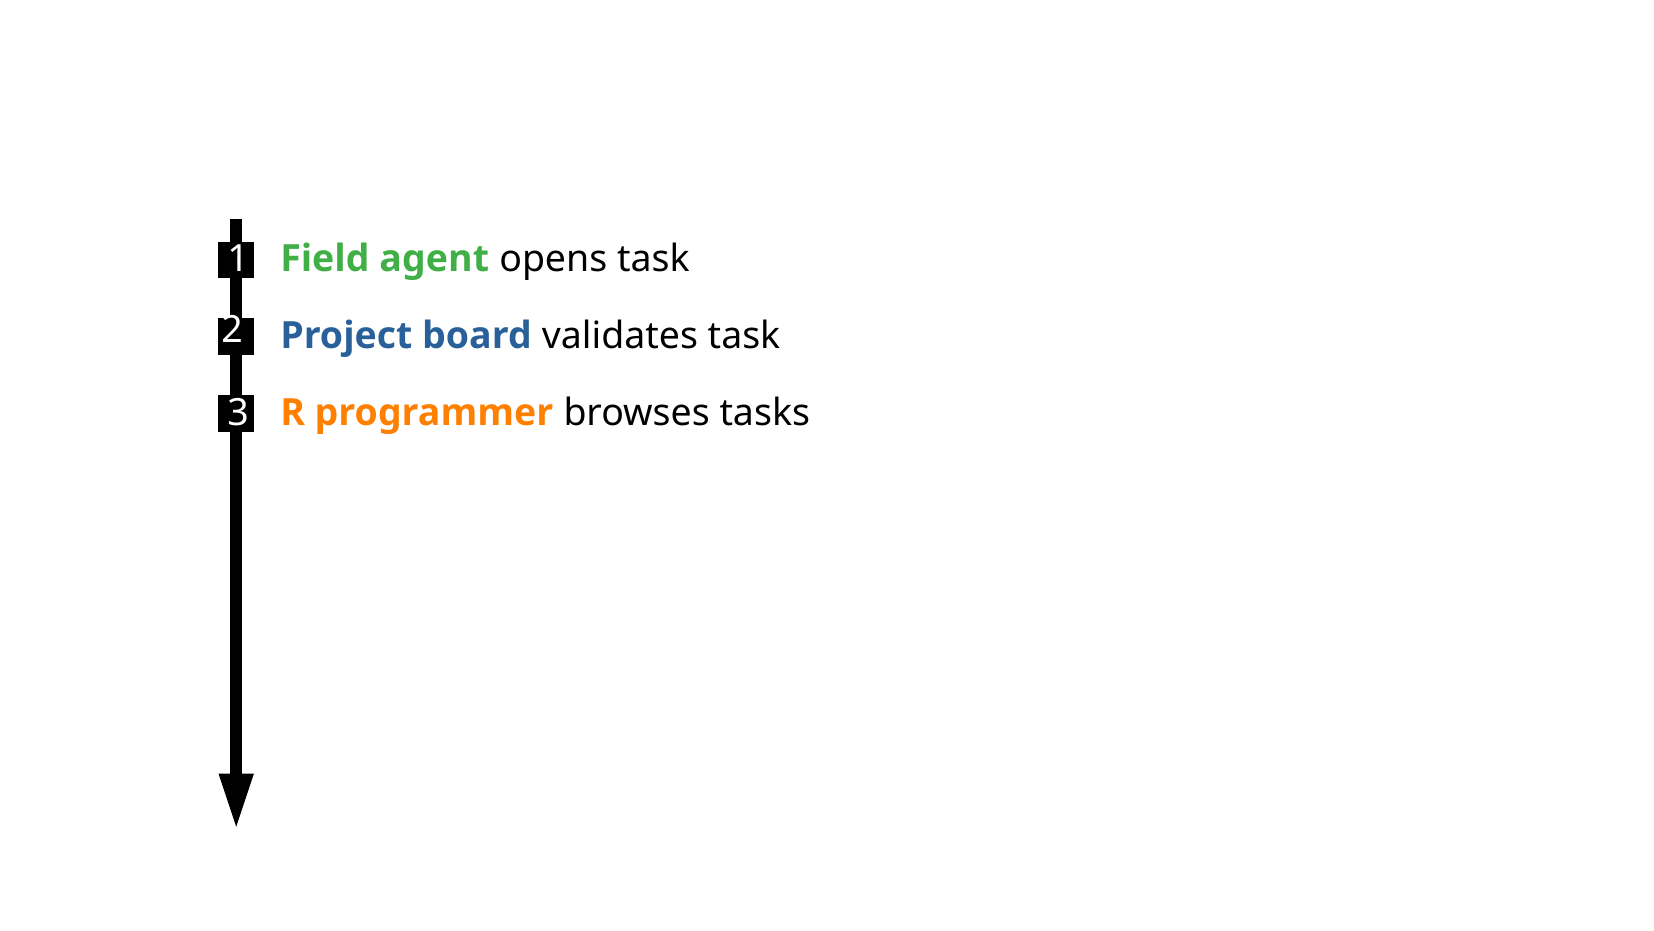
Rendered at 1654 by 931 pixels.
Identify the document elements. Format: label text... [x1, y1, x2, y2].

text_box 3 [212, 377, 249, 454]
text_box 1 [212, 224, 249, 300]
text_box Field agent opens task [265, 224, 1040, 301]
text_box 2 [206, 295, 243, 371]
text_box R programmer browses tasks [265, 377, 1524, 455]
text_box Project board validates task [265, 301, 1040, 377]
text_box [243, 318, 254, 355]
text_box [249, 242, 254, 278]
text_box [249, 395, 254, 432]
